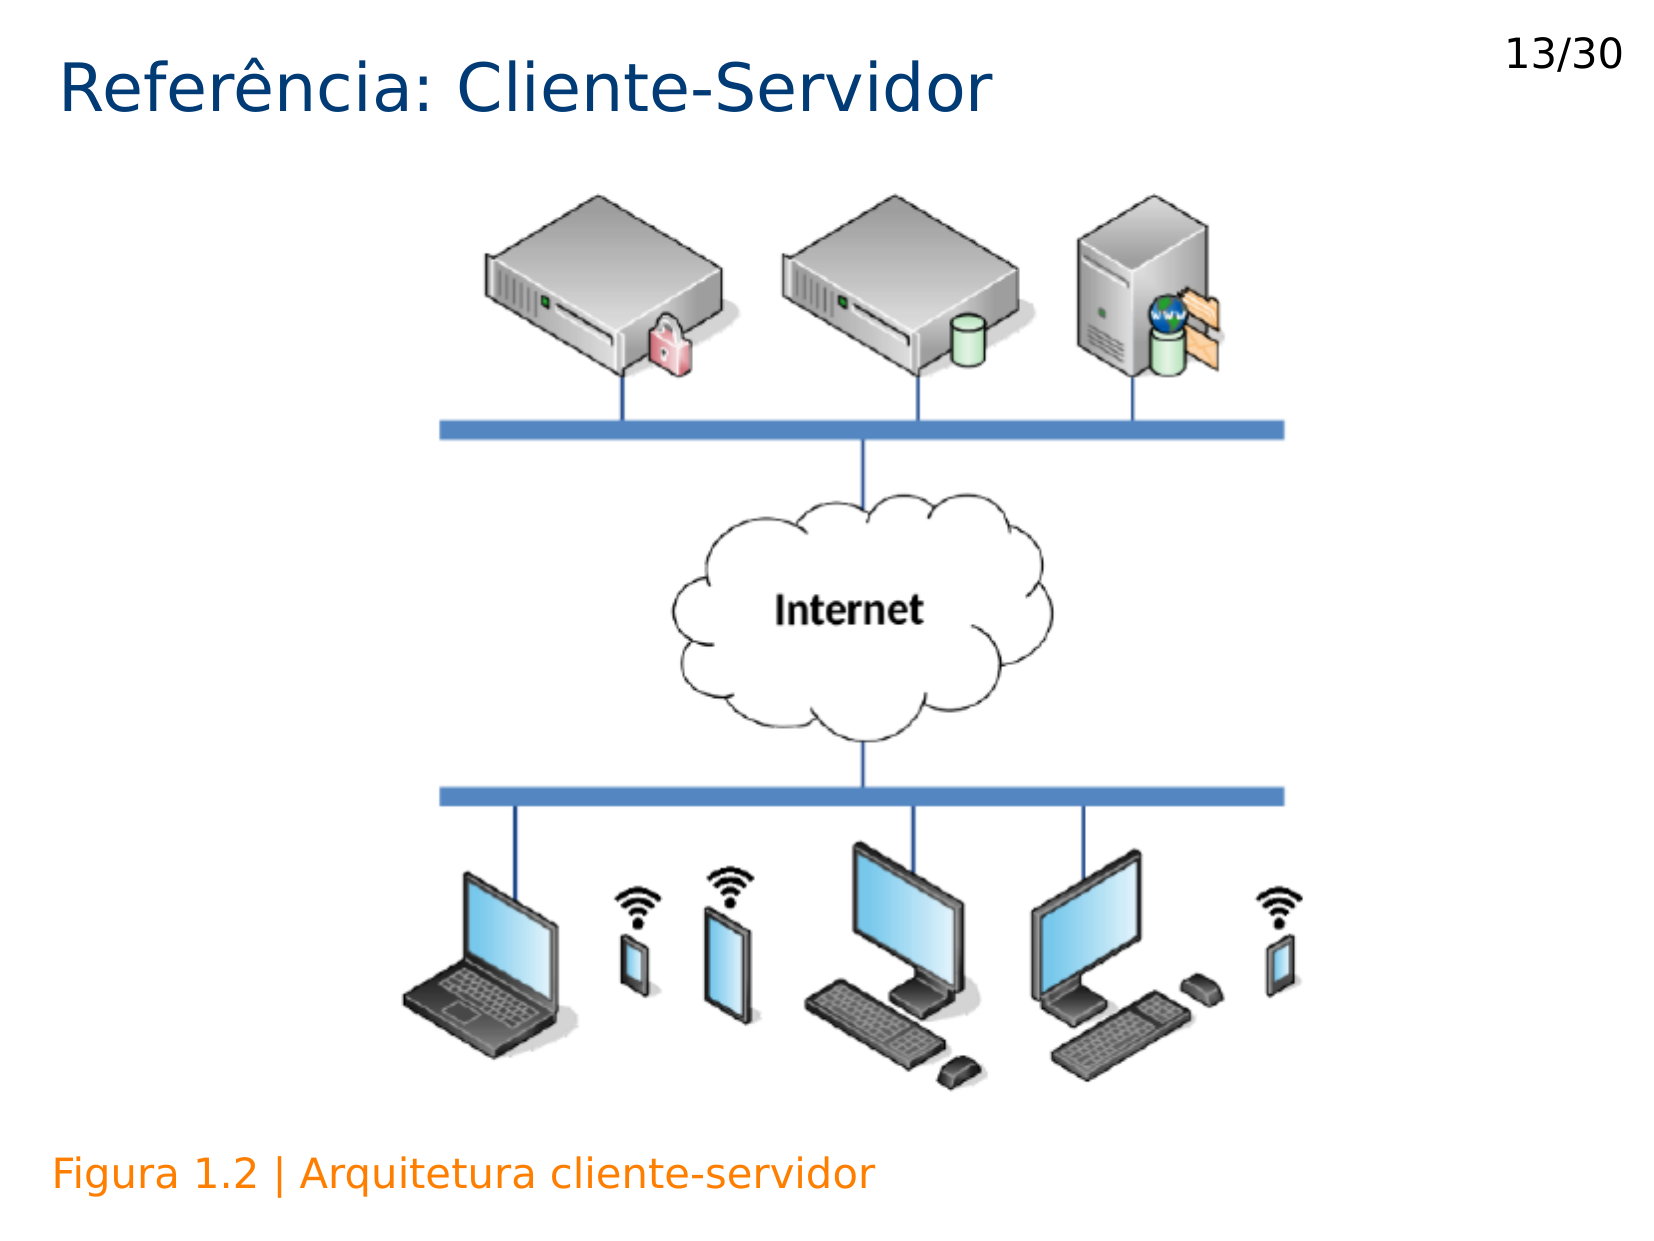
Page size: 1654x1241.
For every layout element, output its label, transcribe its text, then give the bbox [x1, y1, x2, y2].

title Referência: Cliente-Servidor [59, 29, 1506, 148]
picture [386, 186, 1321, 1106]
text_box Figura 1.2 | Arquitetura cliente-servidor [36, 1142, 1606, 1241]
